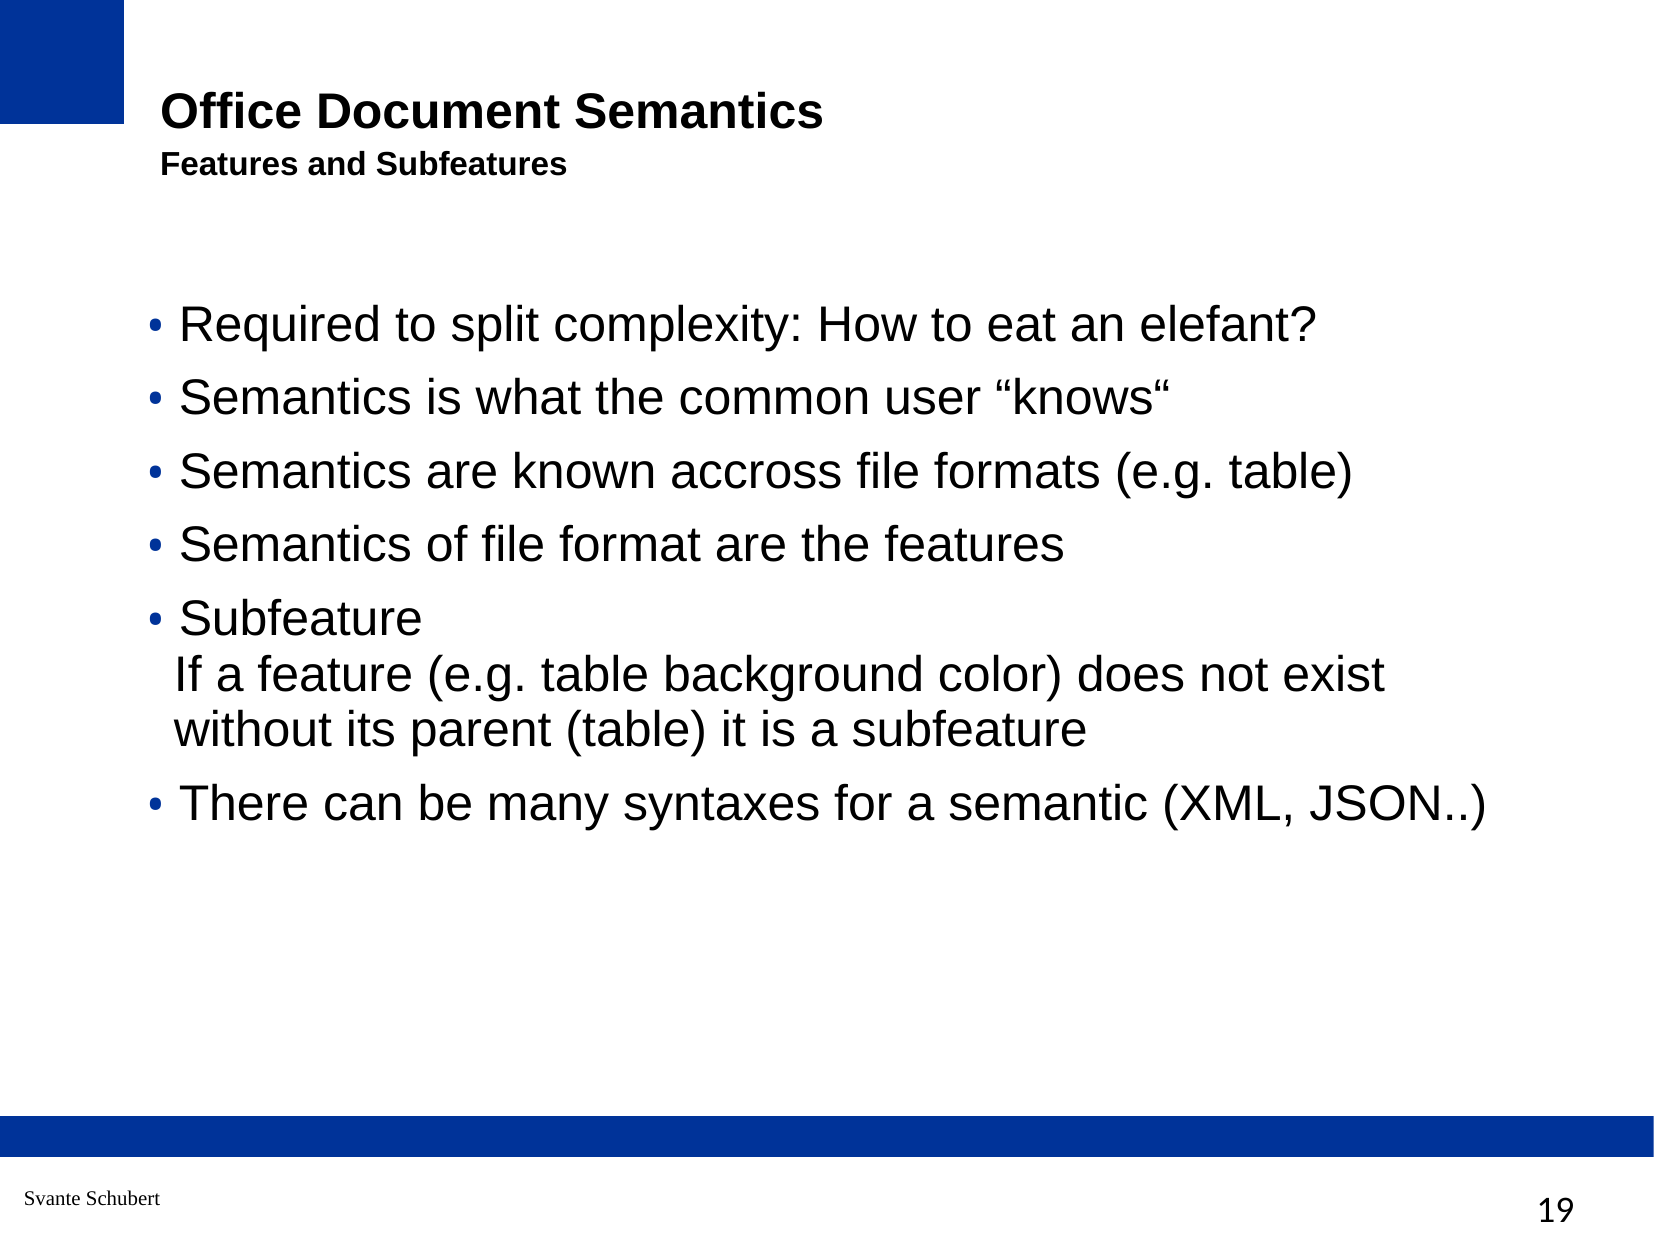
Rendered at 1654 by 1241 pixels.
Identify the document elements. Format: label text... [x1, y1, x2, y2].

text_box Svante Schubert [24, 1187, 589, 1219]
title Office Document Semantics Features and Subfeatures [160, 74, 1530, 242]
list Required to split complexity: How to eat an elefant? Semantics is what the common user “knows“ Semantics are known accross file formats (e.g. table) Semantics of file format are the features Subfeature If a feature (e.g. table background color) does not exist without its parent (table) it is a subfeature There can be many syntaxes for a semantic (XML, JSON..) [145, 296, 1555, 1115]
